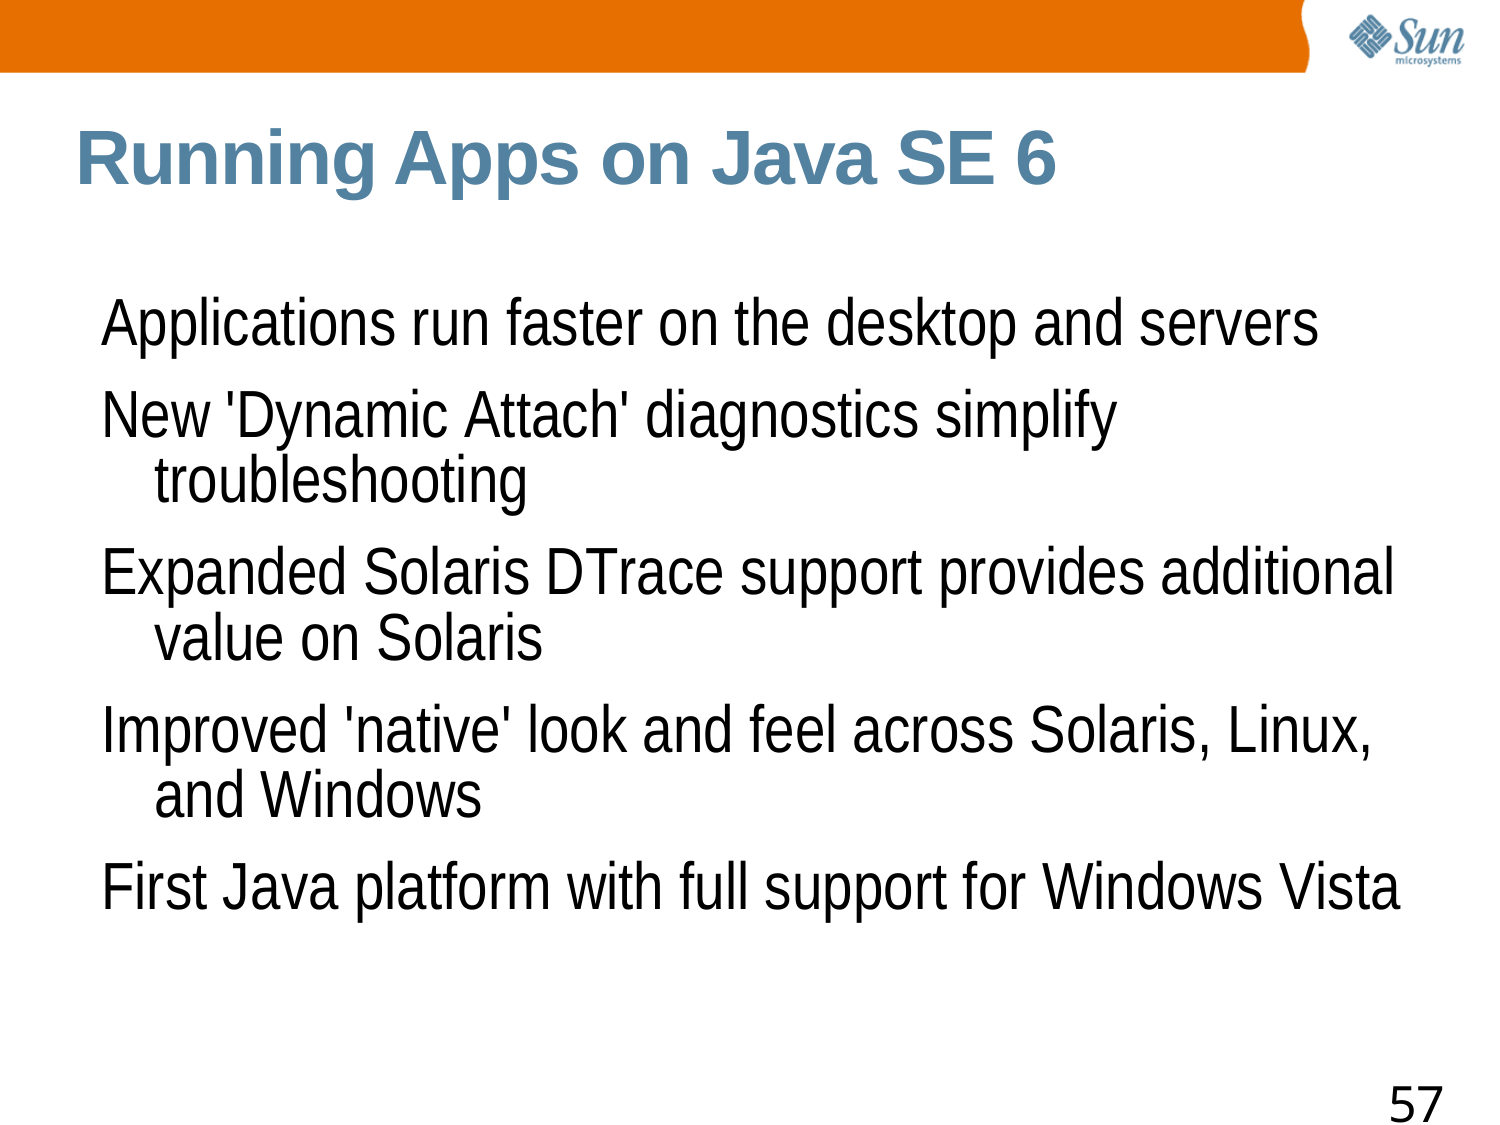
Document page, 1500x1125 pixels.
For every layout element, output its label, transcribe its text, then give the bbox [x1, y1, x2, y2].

picture [0, 0, 1500, 75]
list Applications run faster on the desktop and servers New 'Dynamic Attach' diagnostics simplify troubleshooting Expanded Solaris DTrace support provides additional value on Solaris Improved 'native' look and feel across Solaris, Linux, and Windows First Java platform with full support for Windows Vista [83, 292, 1436, 1055]
title Running Apps on Java SE 6 [75, 122, 1438, 227]
